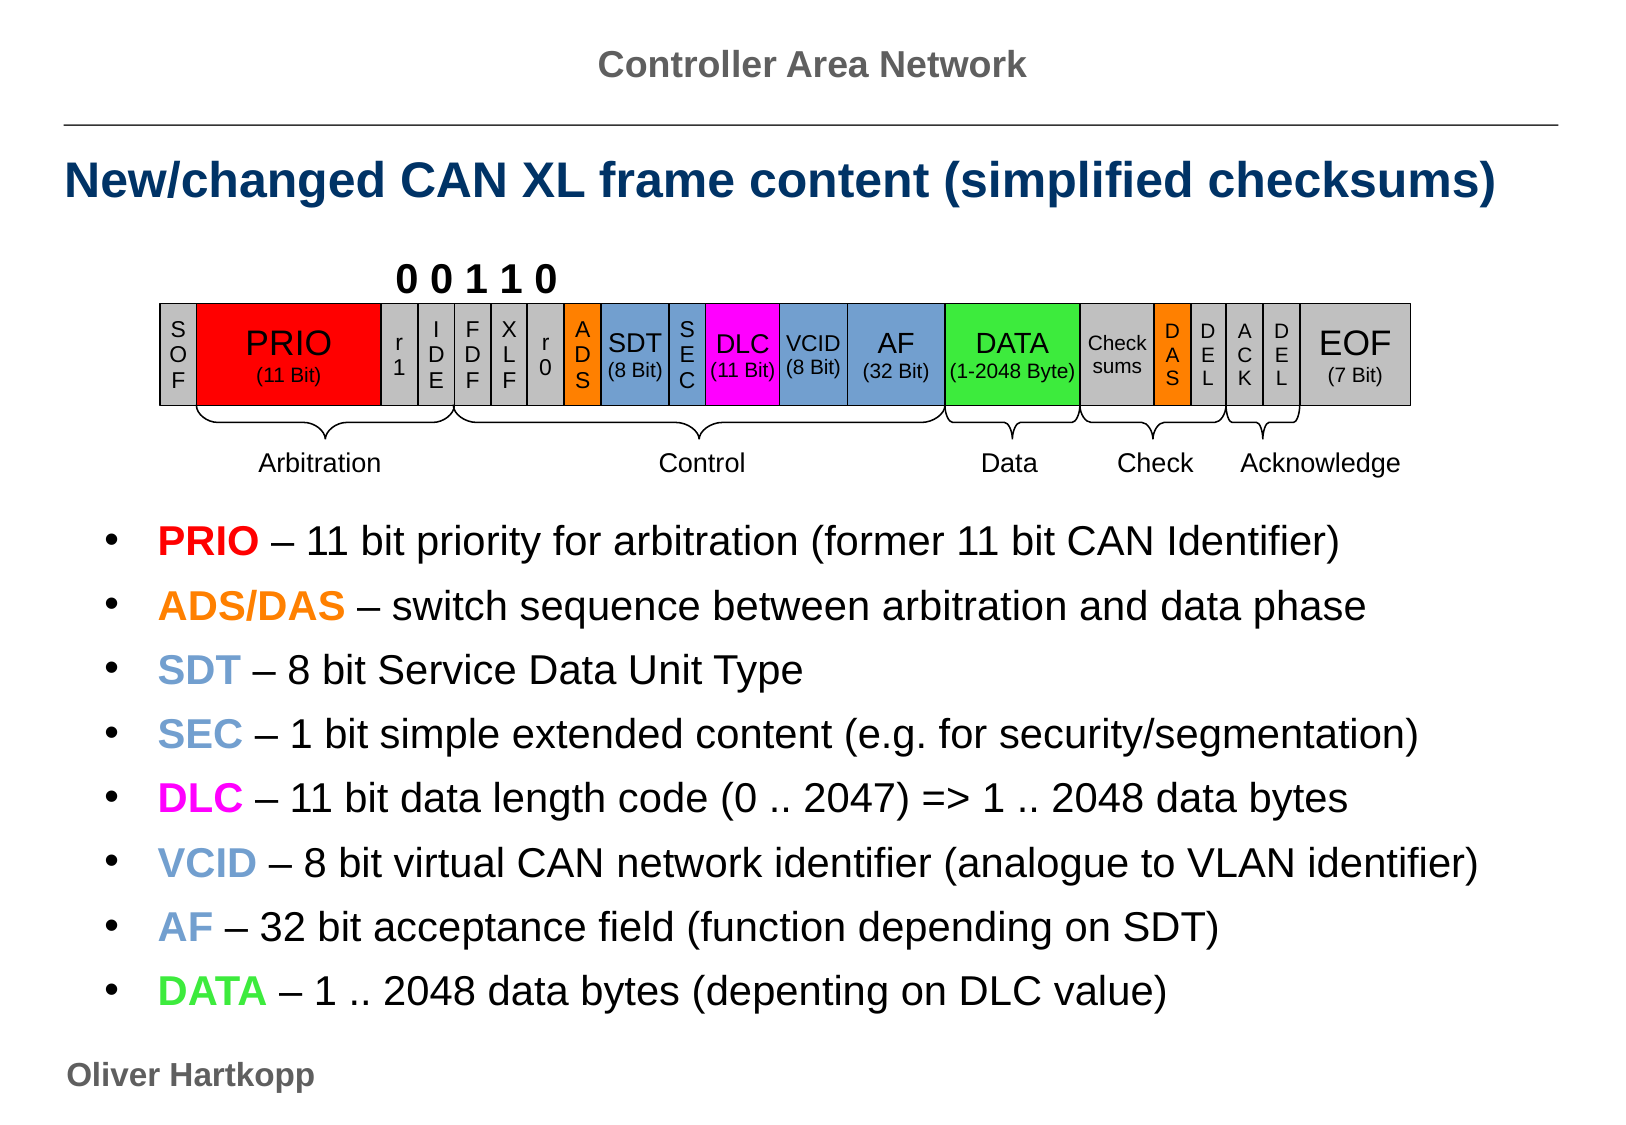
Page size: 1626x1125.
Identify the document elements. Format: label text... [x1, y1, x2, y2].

text_box SDT (8 Bit) [601, 303, 669, 406]
text_box X L F [492, 310, 527, 406]
text_box New/changed CAN XL frame content (simplified checksums) [64, 147, 1558, 260]
text_box A D S [564, 303, 601, 406]
text_box EOF (7 Bit) [1300, 303, 1411, 406]
text_box AF (32 Bit) [847, 303, 945, 406]
text_box Control [644, 439, 767, 486]
text_box Data [966, 439, 1057, 486]
text_box D E L [1263, 303, 1300, 406]
text_box r 0 [527, 303, 564, 406]
text_box PRIO (11 Bit) [196, 303, 380, 406]
text_box VCID (8 Bit) [779, 303, 847, 406]
text_box I D E [417, 310, 454, 406]
text_box S O F [159, 303, 196, 406]
text_box D A S [1153, 303, 1191, 406]
text_box r 1 [380, 310, 417, 406]
text_box D E L [1191, 303, 1226, 406]
text_box S E C [669, 303, 706, 406]
text_box PRIO – 11 bit priority for arbitration (former 11 bit CAN Identifier) ADS/DAS – switch sequence between arbitration and data phase SDT – 8 bit Service Data Unit Type SEC – 1 bit simple extended content (e.g. for security/segmentation) DLC – 11 bit data length code (0 .. 2047) => 1 .. 2048 data bytes VCID – 8 bit virtual CAN network identifier (analogue to VLAN identifier) AF – 32 bit acceptance field (function depending on SDT) DATA – 1 .. 2048 data bytes (depenting on DLC value) [72, 506, 1566, 985]
text_box A C K [1226, 303, 1263, 406]
text_box Acknowledge [1226, 439, 1427, 486]
text_box Arbitration [244, 439, 405, 486]
text_box 0 0 1 1 0 [380, 244, 573, 310]
text_box DLC (11 Bit) [706, 303, 779, 406]
text_box Check [1103, 439, 1215, 486]
text_box DATA (1-2048 Byte) [945, 303, 1079, 406]
text_box Check sums [1079, 303, 1153, 406]
text_box F D F [454, 310, 492, 406]
